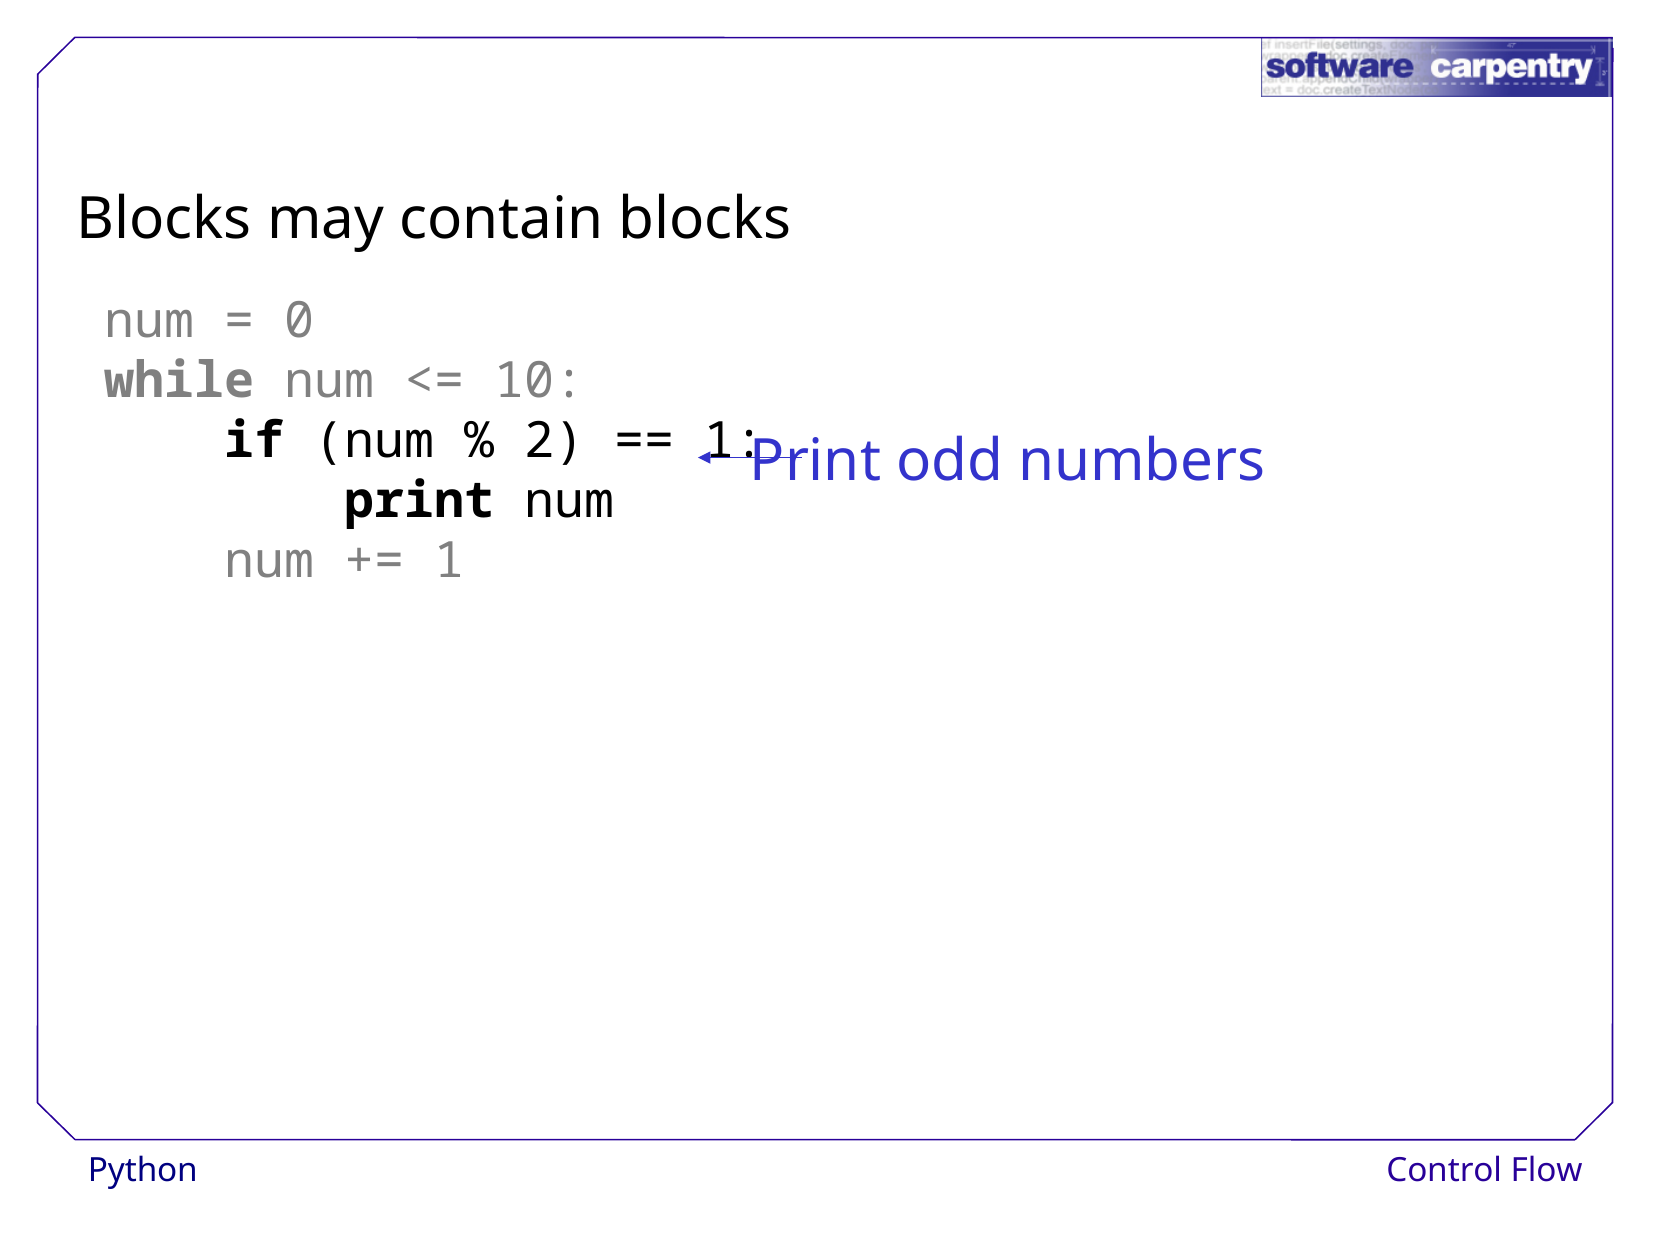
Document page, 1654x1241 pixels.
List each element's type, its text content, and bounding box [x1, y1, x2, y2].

text_box Print odd numbers [735, 379, 1431, 501]
text_box Blocks may contain blocks [62, 138, 957, 259]
text_box num = 0 while num <= 10: if (num % 2) == 1: print num num += 1 [89, 279, 1512, 980]
picture [1261, 39, 1613, 97]
